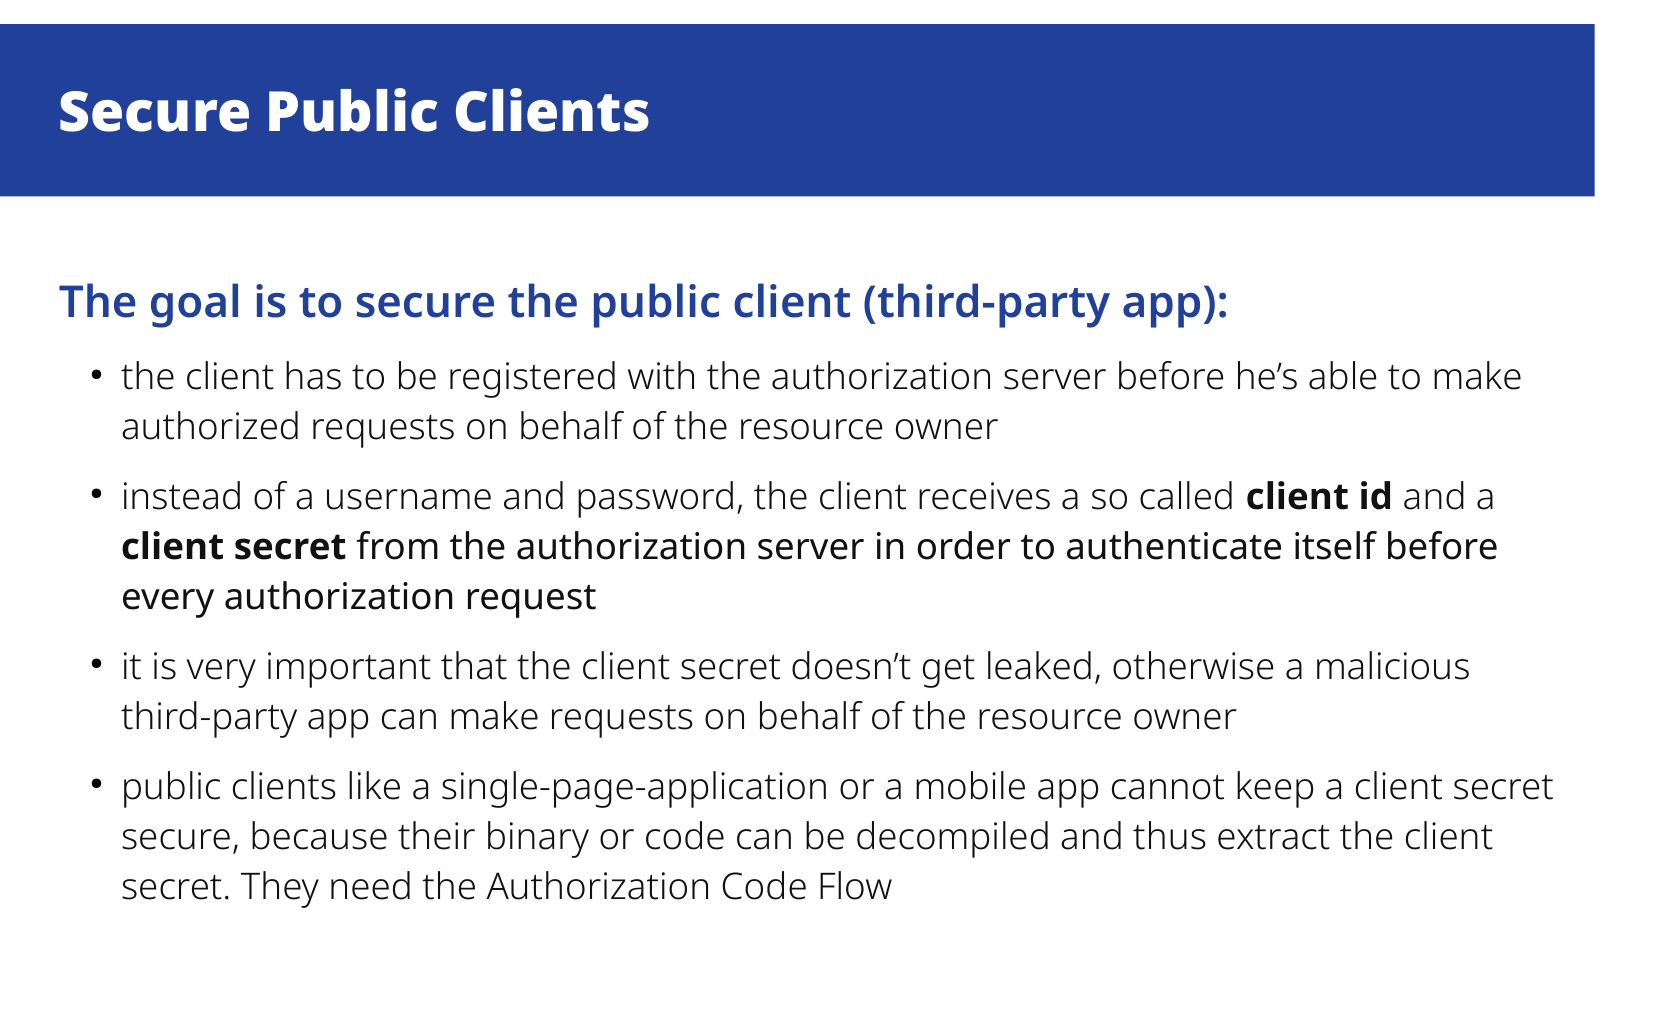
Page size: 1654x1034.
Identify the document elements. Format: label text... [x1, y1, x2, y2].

title Secure Public Clients [58, 48, 1595, 172]
list The goal is to secure the public client (third-party app): the client has to be registered with the authorization server before he’s able to make authorized requests on behalf of the resource owner instead of a username and password, the client receives a so called client id and a client secret from the authorization server in order to authenticate itself before every authorization request it is very important that the client secret doesn’t get leaked, otherwise a malicious third-party app can make requests on behalf of the resource owner public clients like a single-page-application or a mobile app cannot keep a client secret secure, because their binary or code can be decompiled and thus extract the client secret. They need the Authorization Code Flow [58, 270, 1565, 911]
